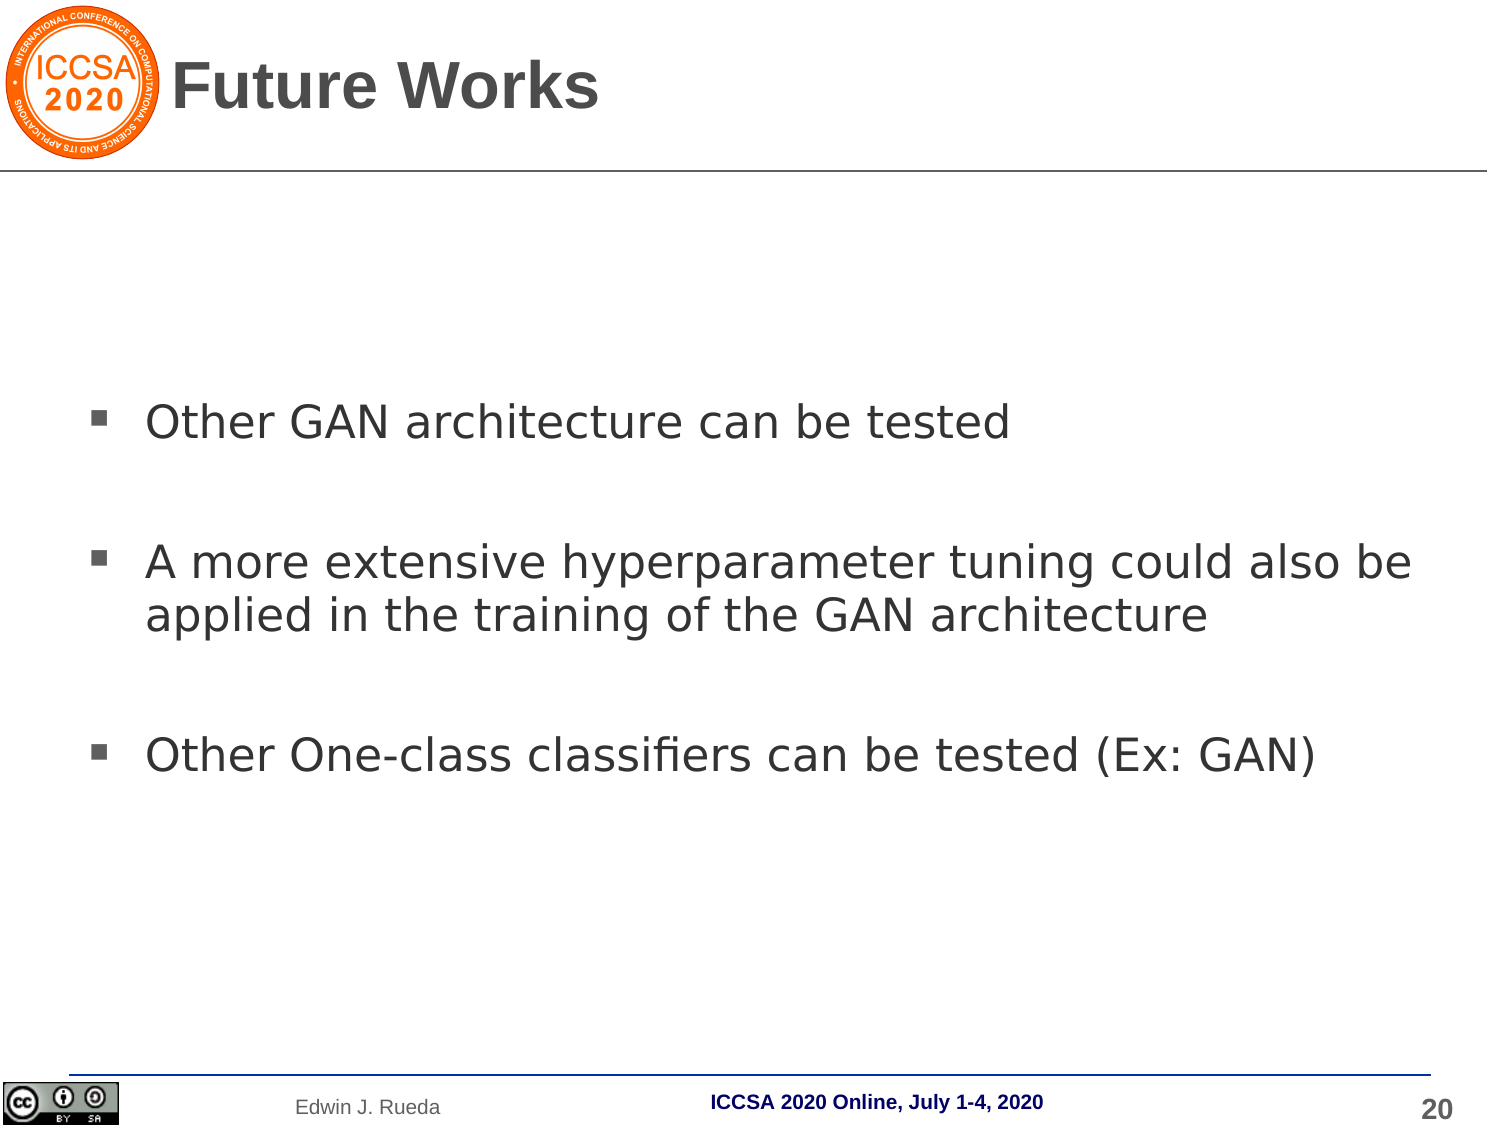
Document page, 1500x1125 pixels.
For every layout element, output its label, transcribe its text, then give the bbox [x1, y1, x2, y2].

picture [5, 5, 160, 160]
picture [3, 1082, 119, 1125]
list Other GAN architecture can be tested A more extensive hyperparameter tuning could also be applied in the training of the GAN architecture Other One-class classifiers can be tested (Ex: GAN) [88, 395, 1418, 827]
title Future Works [171, 11, 1495, 160]
